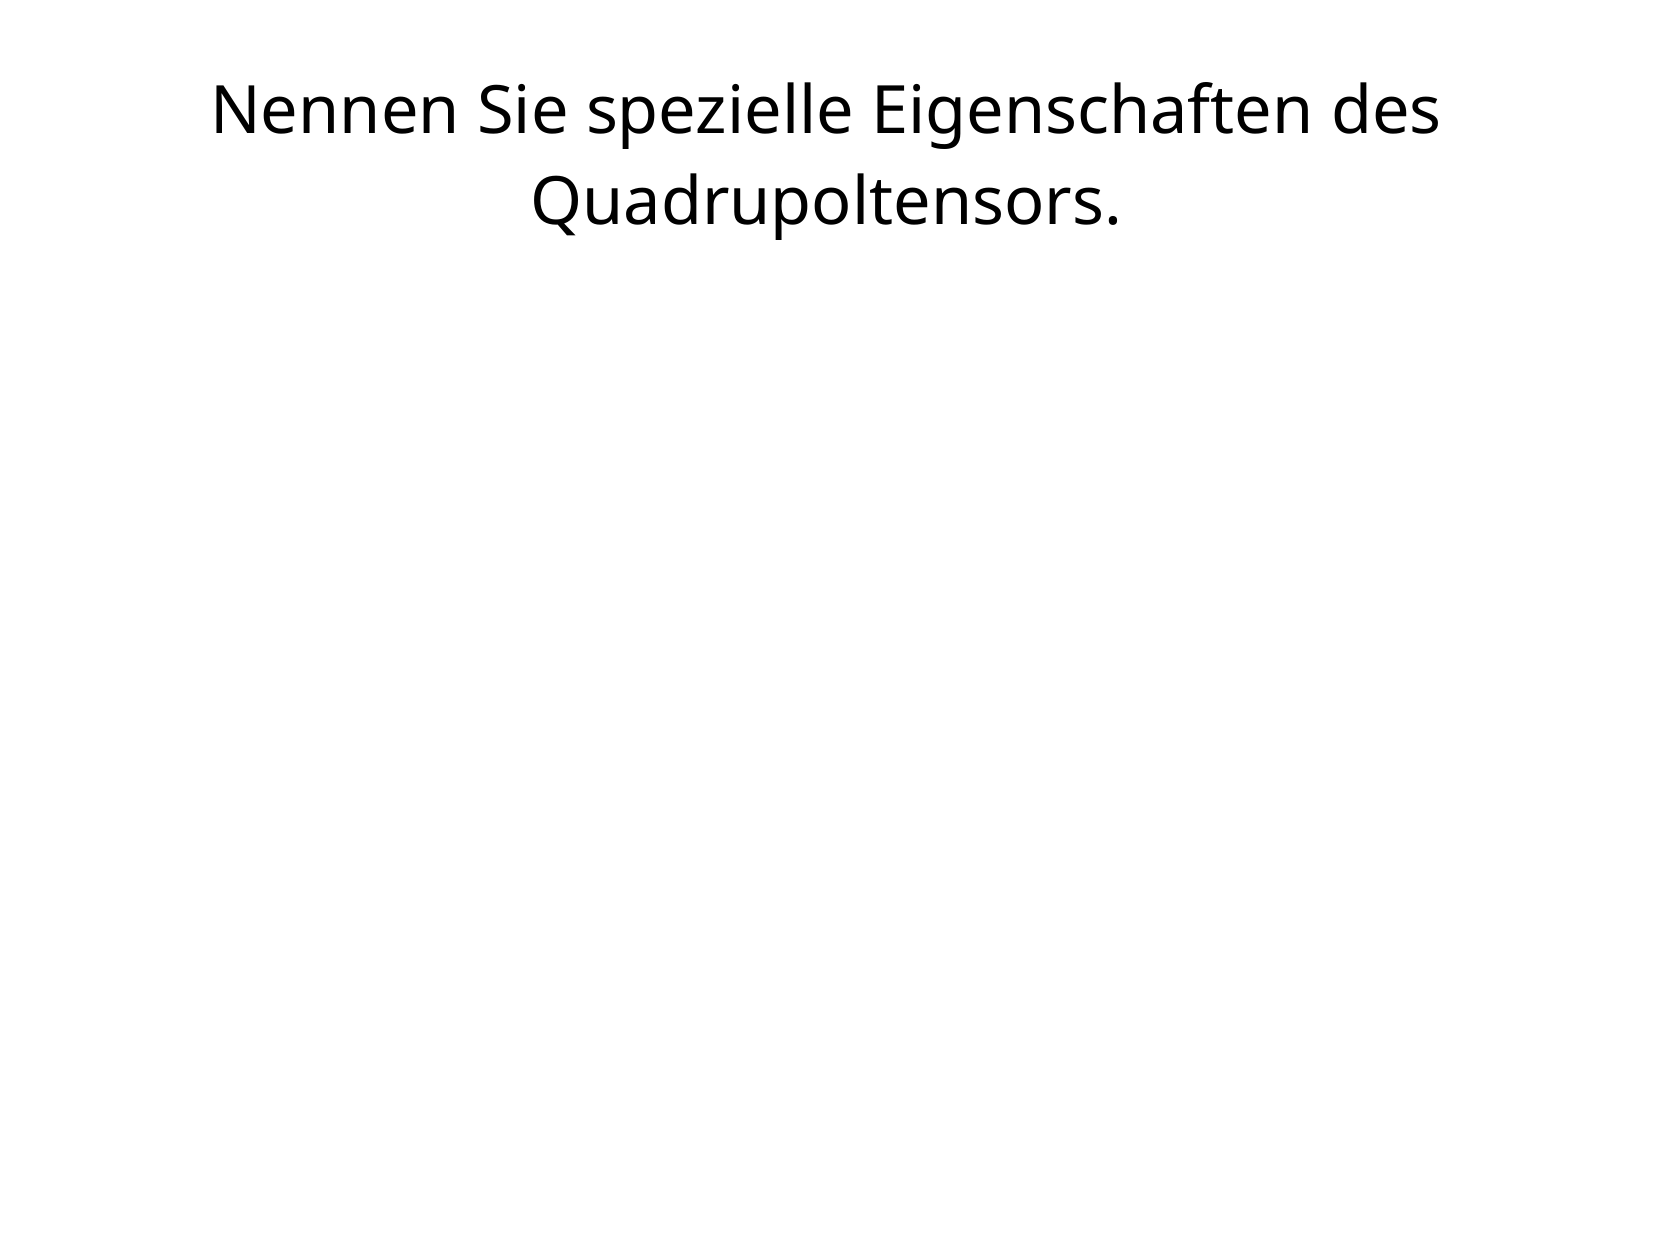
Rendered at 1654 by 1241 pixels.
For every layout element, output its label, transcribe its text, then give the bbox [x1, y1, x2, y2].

title Nennen Sie spezielle Eigenschaften des Quadrupoltensors. [82, 49, 1571, 257]
